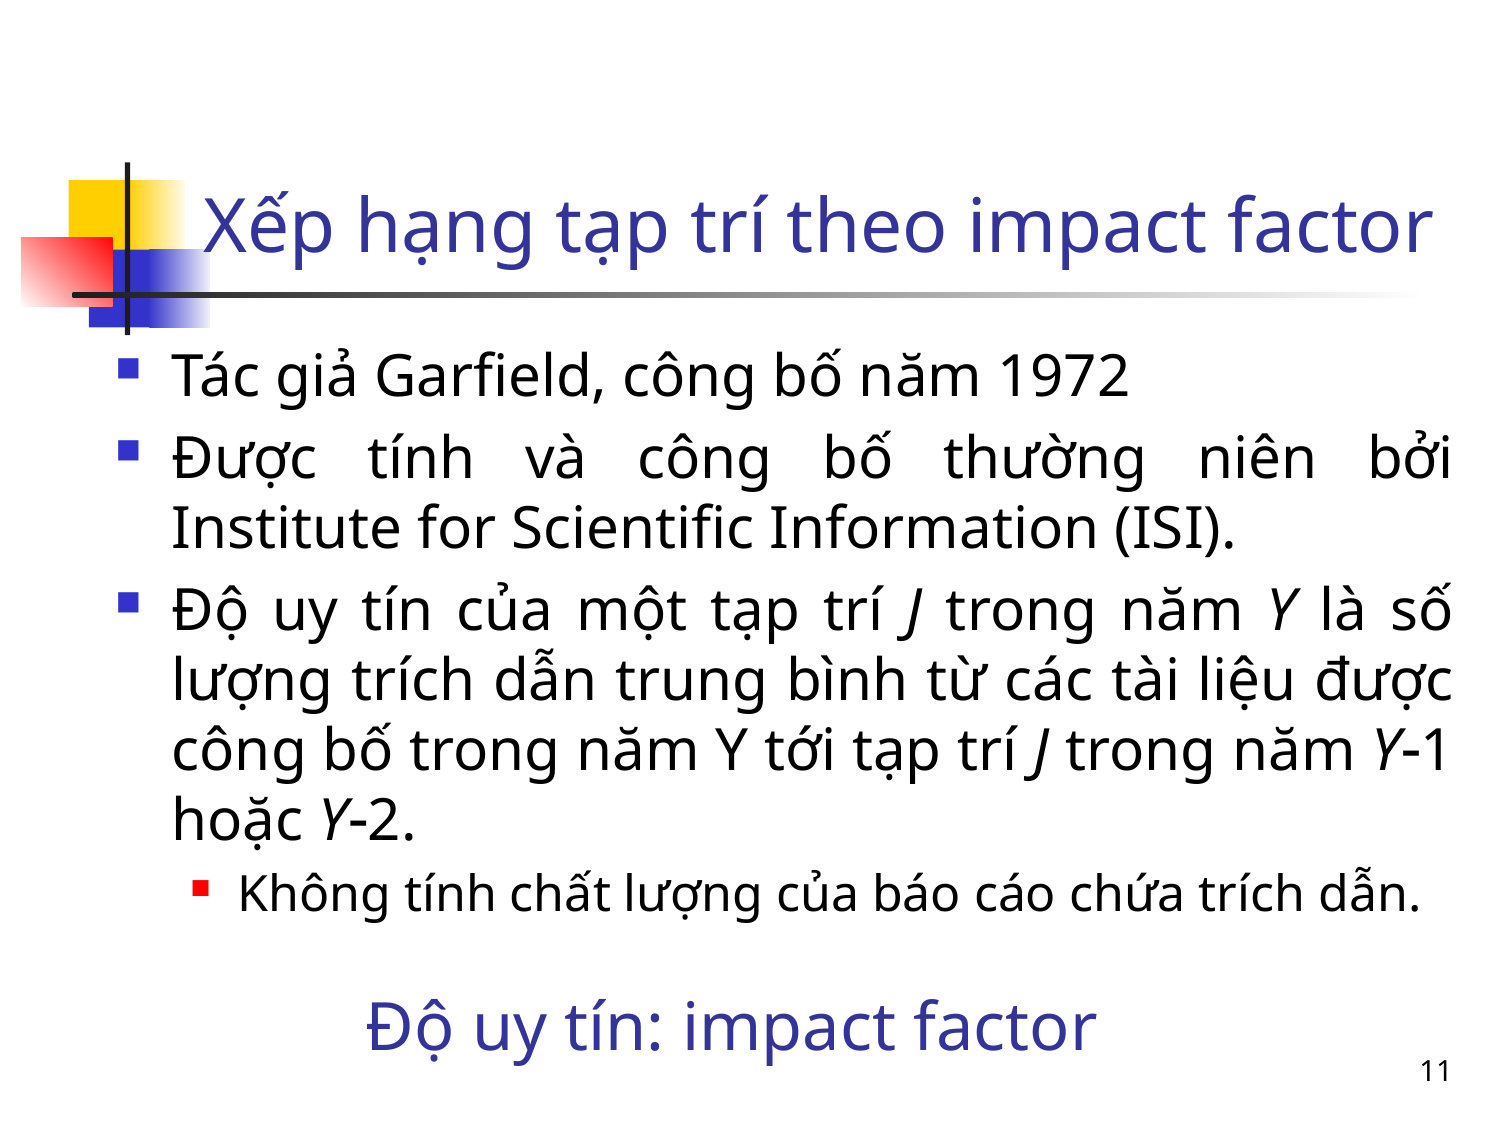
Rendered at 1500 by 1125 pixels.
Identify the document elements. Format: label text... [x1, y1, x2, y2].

title Xếp hạng tạp trí theo impact factor [188, 35, 1468, 275]
text_box Độ uy tín: impact factor [88, 975, 1376, 1071]
list Tác giả Garfield, công bố năm 1972 Được tính và công bố thường niên bởi Institute for Scientific Information (ISI). Độ uy tín của một tạp trí J trong năm Y là số lượng trích dẫn trung bình từ các tài liệu được công bố trong năm Y tới tạp trí J trong năm Y1 hoặc Y2. Không tính chất lượng của báo cáo chứa trích dẫn. [100, 331, 1469, 941]
slide_number <number> [1155, 1024, 1468, 1100]
